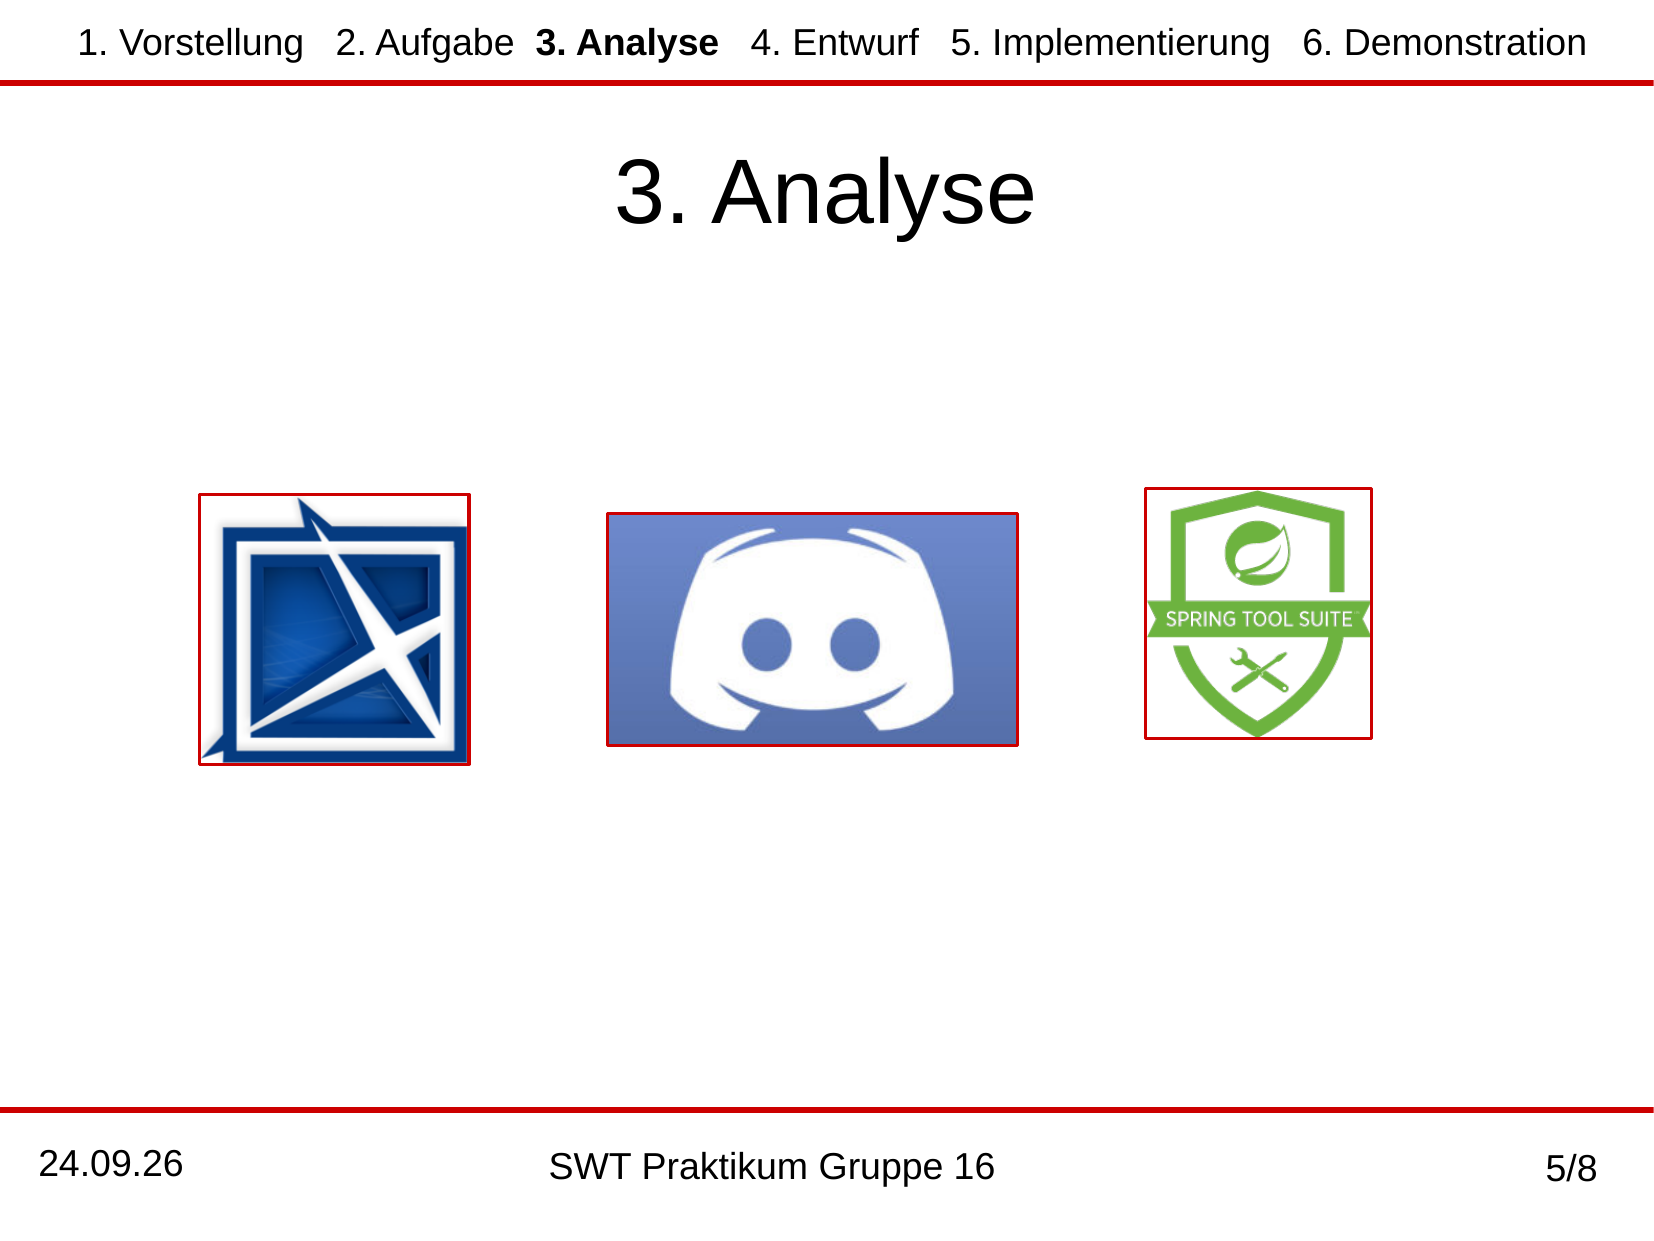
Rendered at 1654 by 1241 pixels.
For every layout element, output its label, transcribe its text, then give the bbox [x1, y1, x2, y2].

picture [608, 514, 1016, 745]
picture [1147, 490, 1371, 737]
text_box 1. Vorstellung 2. Aufgabe 3. Analyse 4. Entwurf 5. Implementierung 6. Demonstration [35, 14, 1630, 71]
title 3. Analyse [82, 88, 1571, 296]
picture [200, 496, 468, 763]
